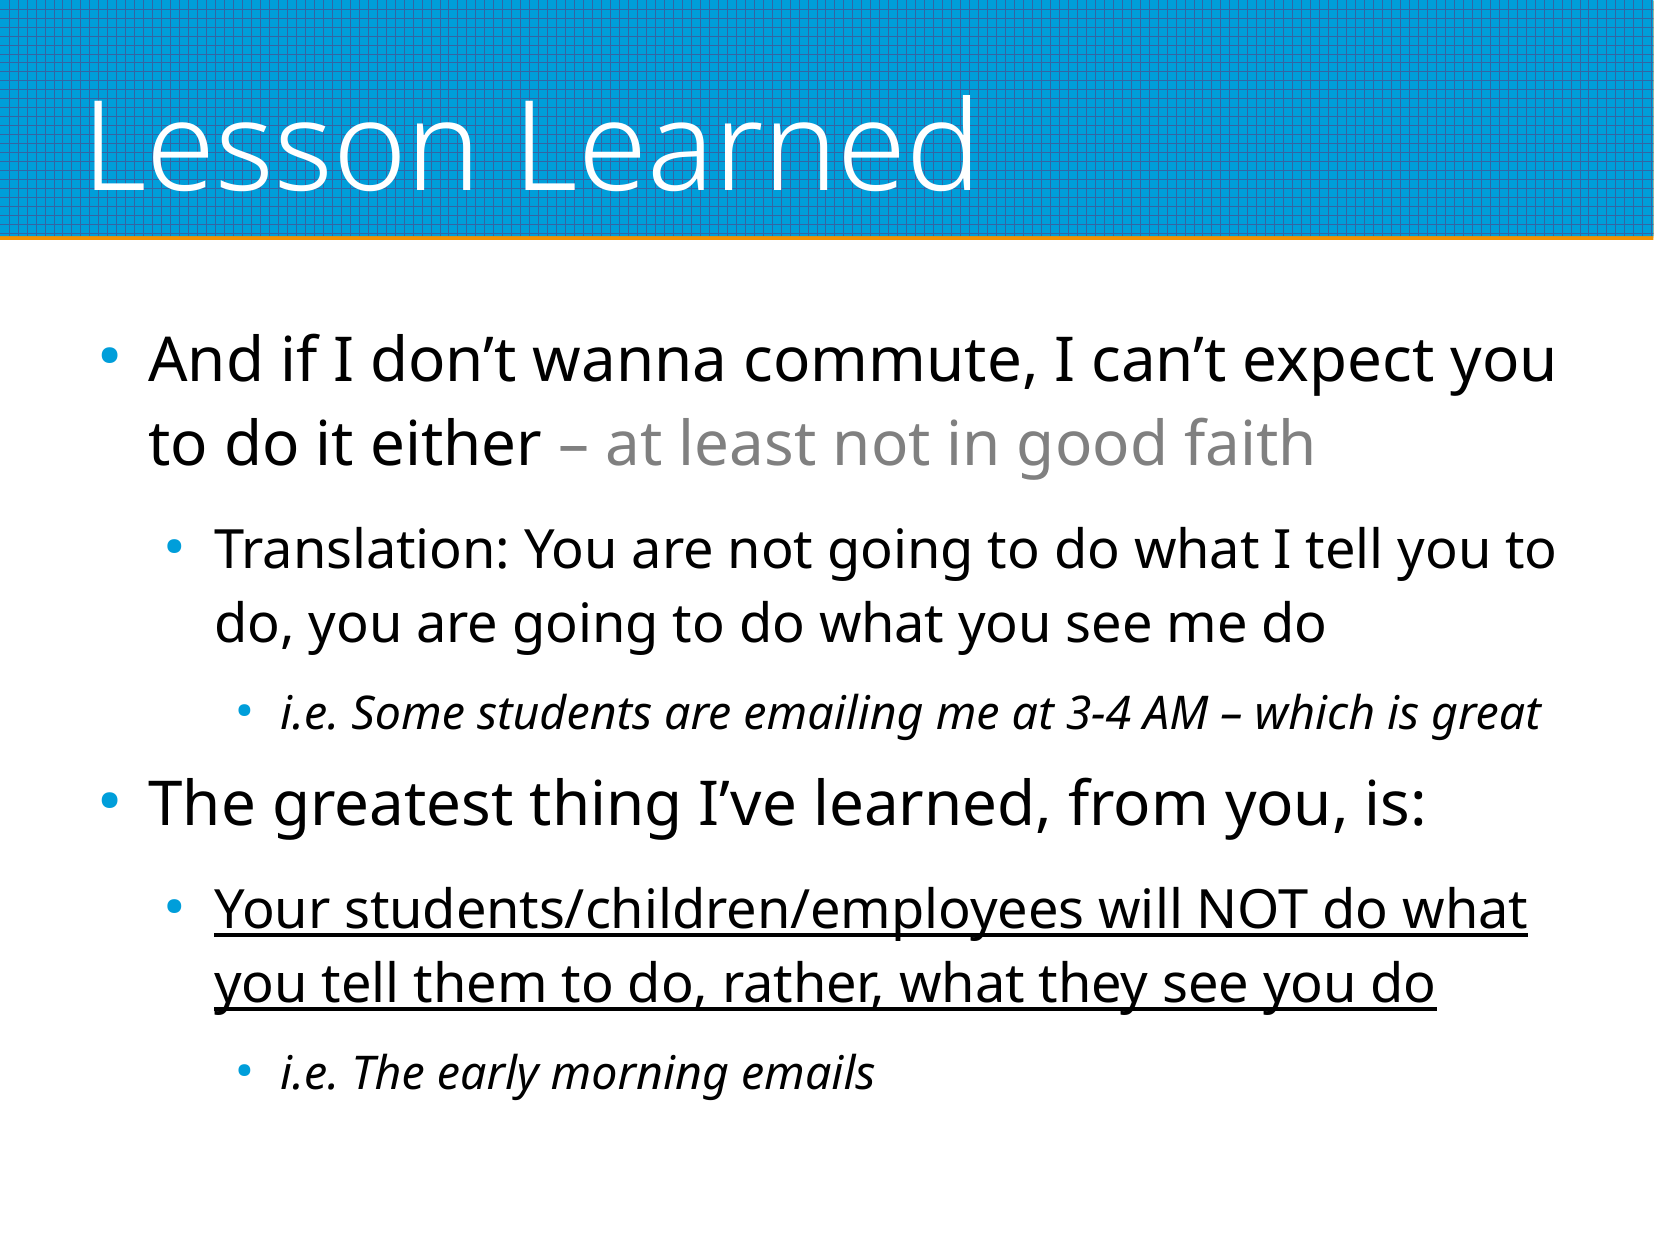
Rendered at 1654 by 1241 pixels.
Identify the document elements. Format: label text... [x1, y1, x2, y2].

list And if I don’t wanna commute, I can’t expect you to do it either – at least not in good faith Translation: You are not going to do what I tell you to do, you are going to do what you see me do i.e. Some students are emailing me at 3-4 AM – which is great The greatest thing I’ve learned, from you, is: Your students/children/employees will NOT do what you tell them to do, rather, what they see you do i.e. The early morning emails [82, 314, 1563, 1152]
title Lesson Learned [82, 19, 1571, 227]
